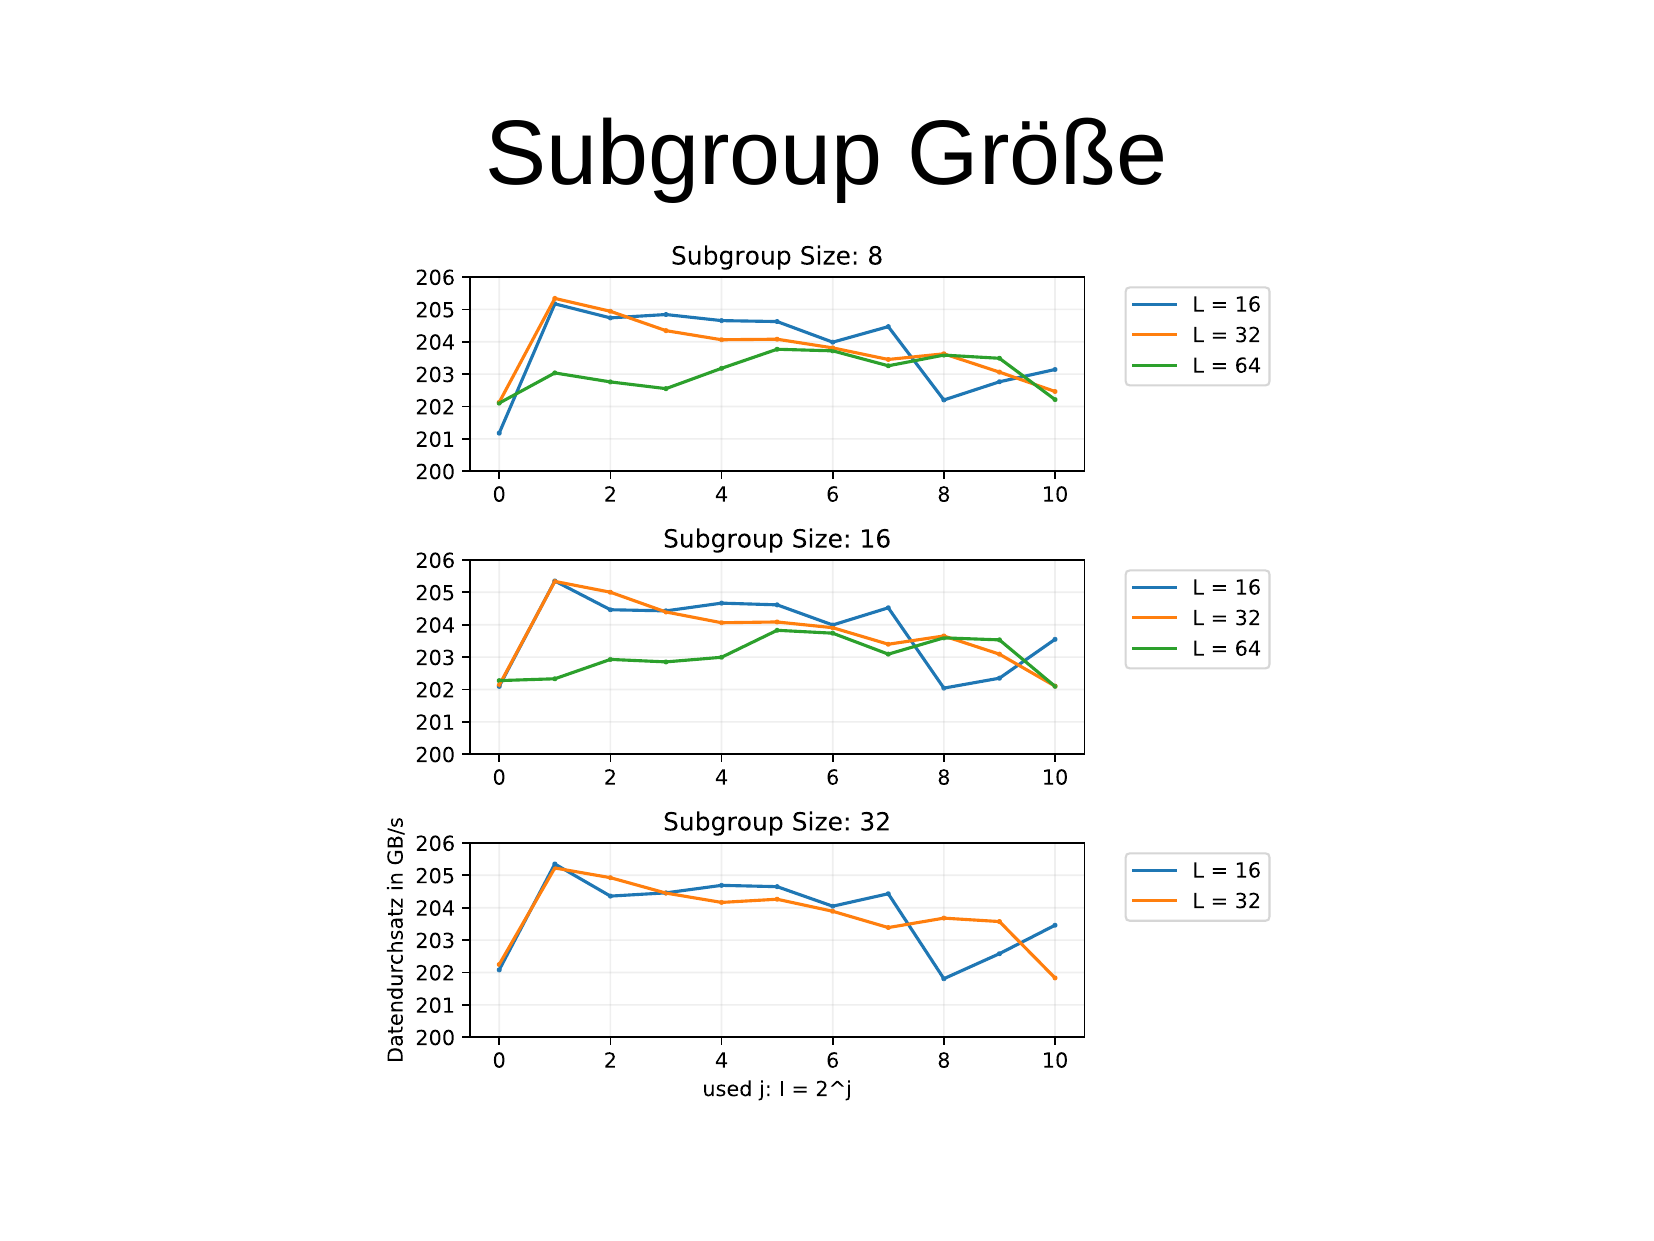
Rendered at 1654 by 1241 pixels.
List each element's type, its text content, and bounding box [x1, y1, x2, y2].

picture [371, 230, 1285, 1114]
title Subgroup Größe [82, 49, 1571, 257]
